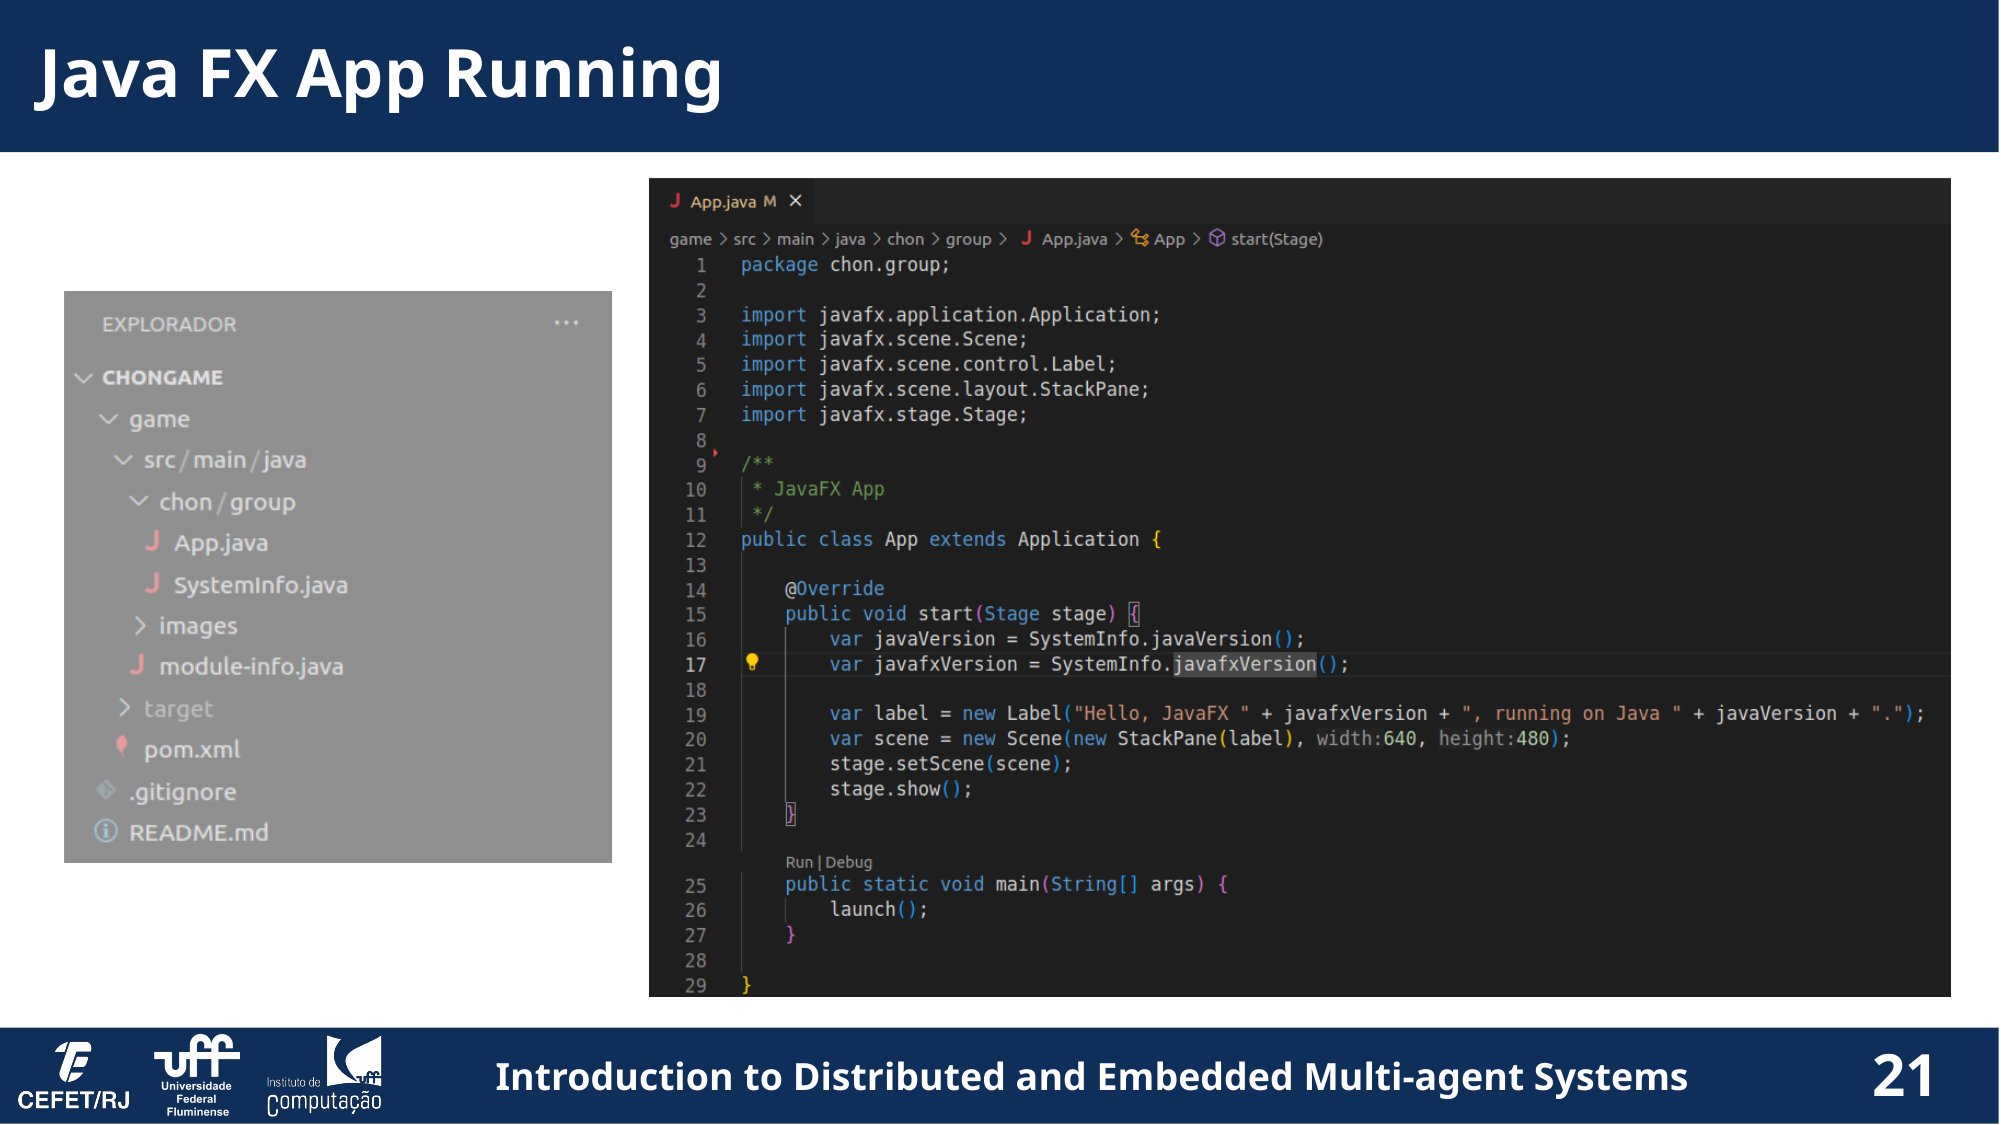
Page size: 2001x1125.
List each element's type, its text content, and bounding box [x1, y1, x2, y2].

picture [64, 291, 612, 863]
picture [265, 1033, 383, 1117]
picture [153, 1033, 241, 1121]
picture [649, 177, 1951, 997]
picture [18, 1021, 129, 1125]
text_box Java FX App Running [25, 23, 1999, 119]
